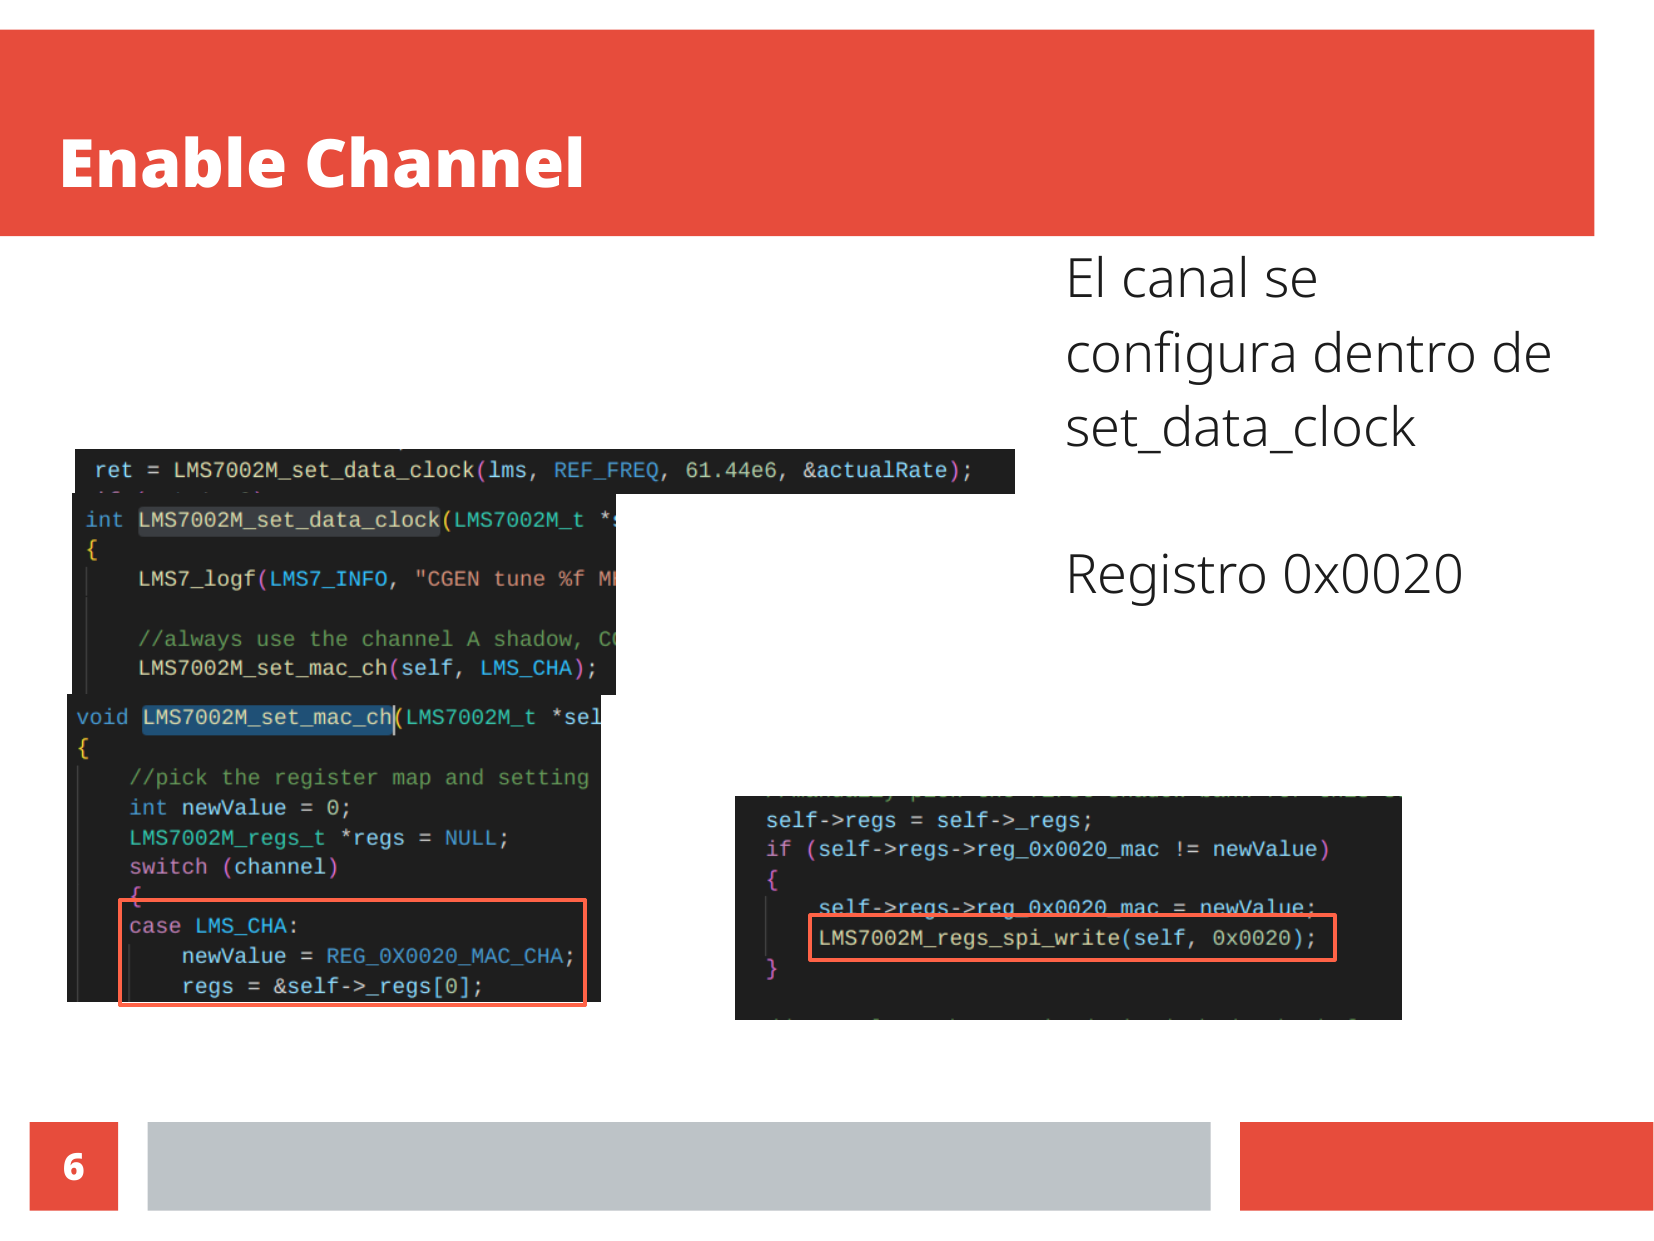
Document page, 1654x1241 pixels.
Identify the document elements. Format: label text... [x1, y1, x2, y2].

title Enable Channel [59, 59, 1595, 207]
picture [735, 796, 1402, 1021]
picture [67, 449, 1015, 1002]
text_box [120, 900, 586, 1006]
text_box [810, 915, 1336, 961]
subtitle El canal se configura dentro de set_data_clock Registro 0x0020 [1065, 240, 1565, 1008]
